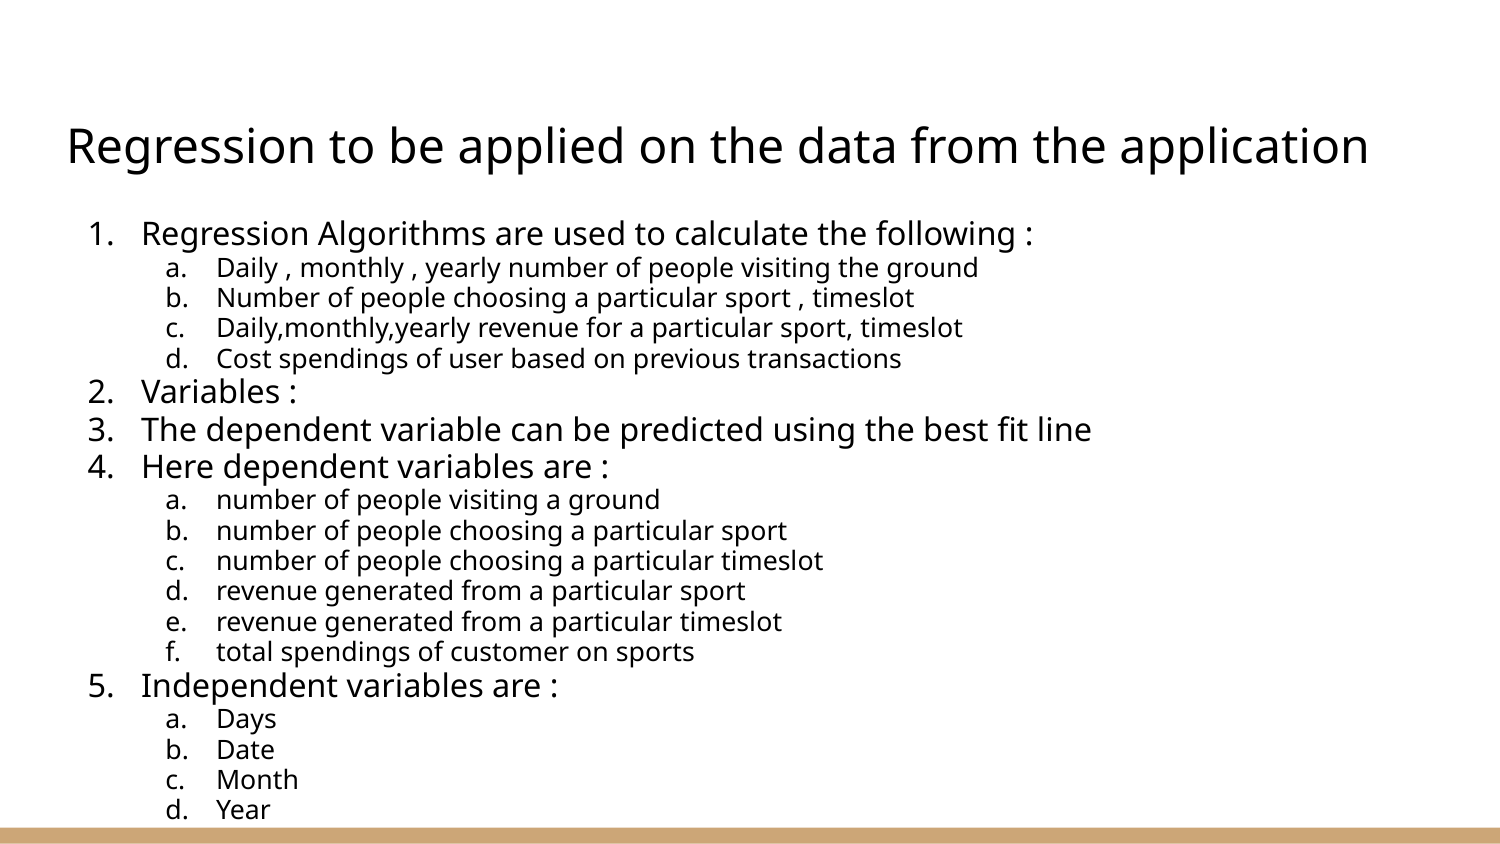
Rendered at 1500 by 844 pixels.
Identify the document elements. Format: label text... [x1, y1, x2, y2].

list Regression Algorithms are used to calculate the following : Daily , monthly , yearly number of people visiting the ground Number of people choosing a particular sport , timeslot Daily,monthly,yearly revenue for a particular sport, timeslot Cost spendings of user based on previous transactions Variables : The dependent variable can be predicted using the best fit line Here dependent variables are : number of people visiting a ground number of people choosing a particular sport number of people choosing a particular timeslot revenue generated from a particular sport revenue generated from a particular timeslot total spendings of customer on sports Independent variables are : Days Date Month Year [51, 200, 1449, 752]
title Regression to be applied on the data from the application [51, 51, 1449, 189]
